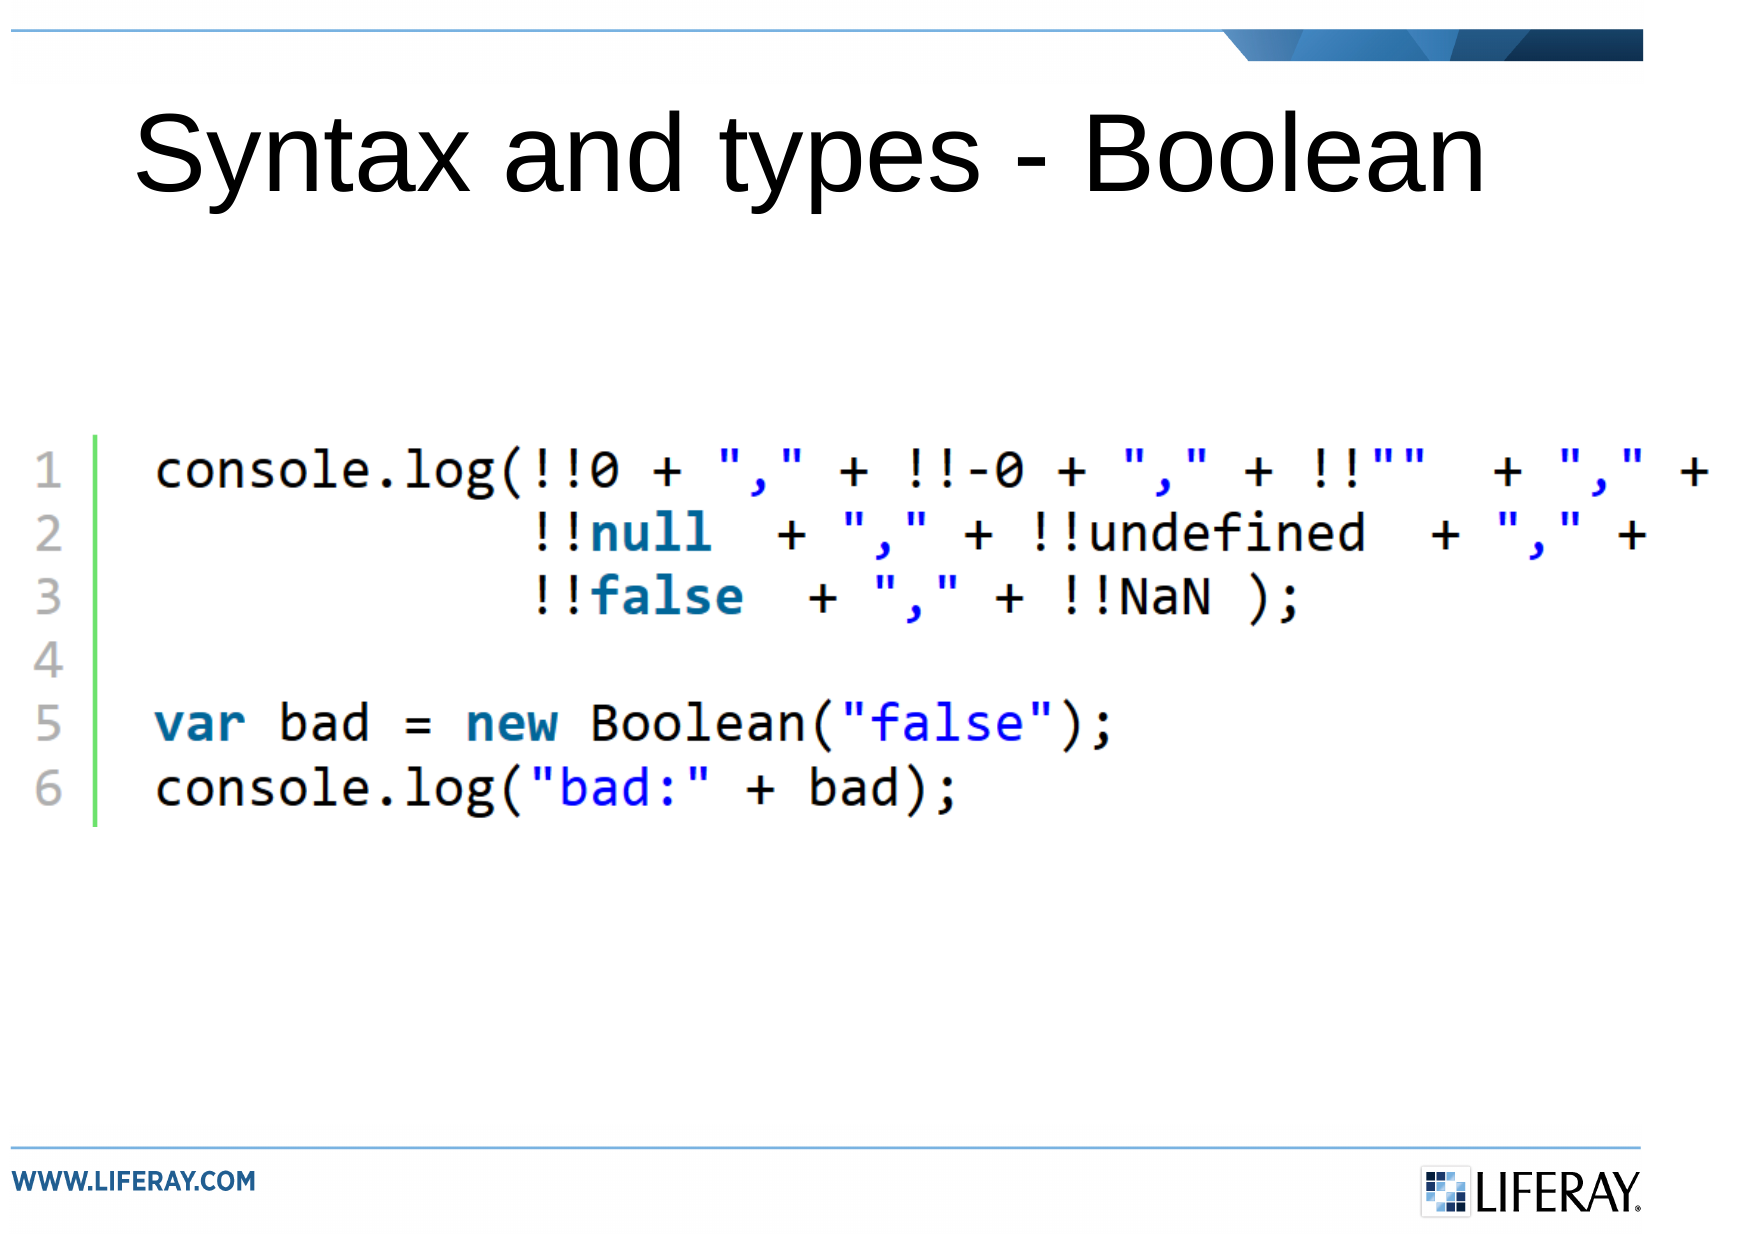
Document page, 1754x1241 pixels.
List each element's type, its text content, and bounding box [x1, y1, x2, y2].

title Syntax and types - Boolean [82, 49, 1571, 257]
picture [9, 1124, 1642, 1234]
picture [6, 417, 1726, 827]
picture [11, 0, 1644, 84]
